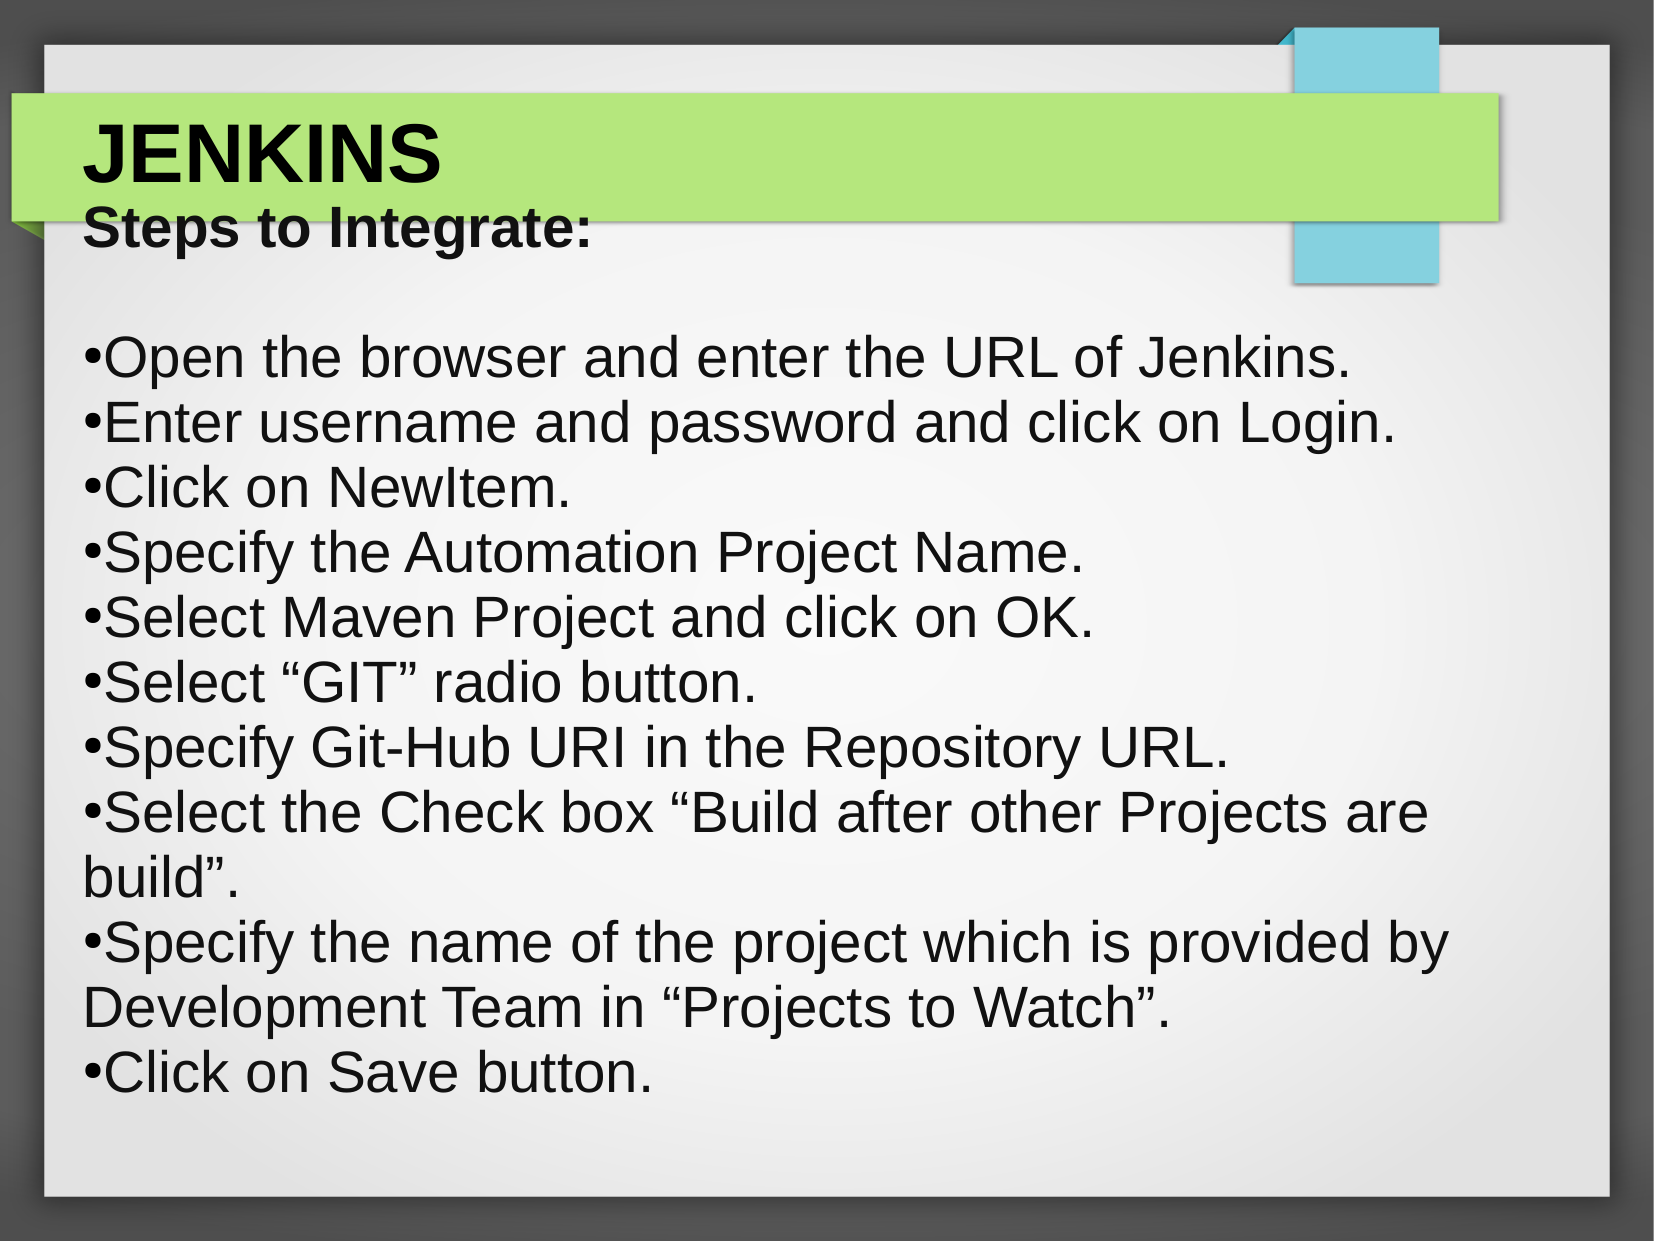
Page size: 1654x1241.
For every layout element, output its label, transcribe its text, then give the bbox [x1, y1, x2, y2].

title JENKINS [82, 94, 1264, 194]
picture [0, 0, 1654, 1241]
subtitle Steps to Integrate: Open the browser and enter the URL of Jenkins. Enter username and password and click on Login. Click on NewItem. Specify the Automation Project Name. Select Maven Project and click on OK. Select “GIT” radio button. Specify Git-Hub URI in the Repository URL. Select the Check box “Build after other Projects are build”. Specify the name of the project which is provided by Development Team in “Projects to Watch”. Click on Save button. [82, 194, 1571, 1106]
